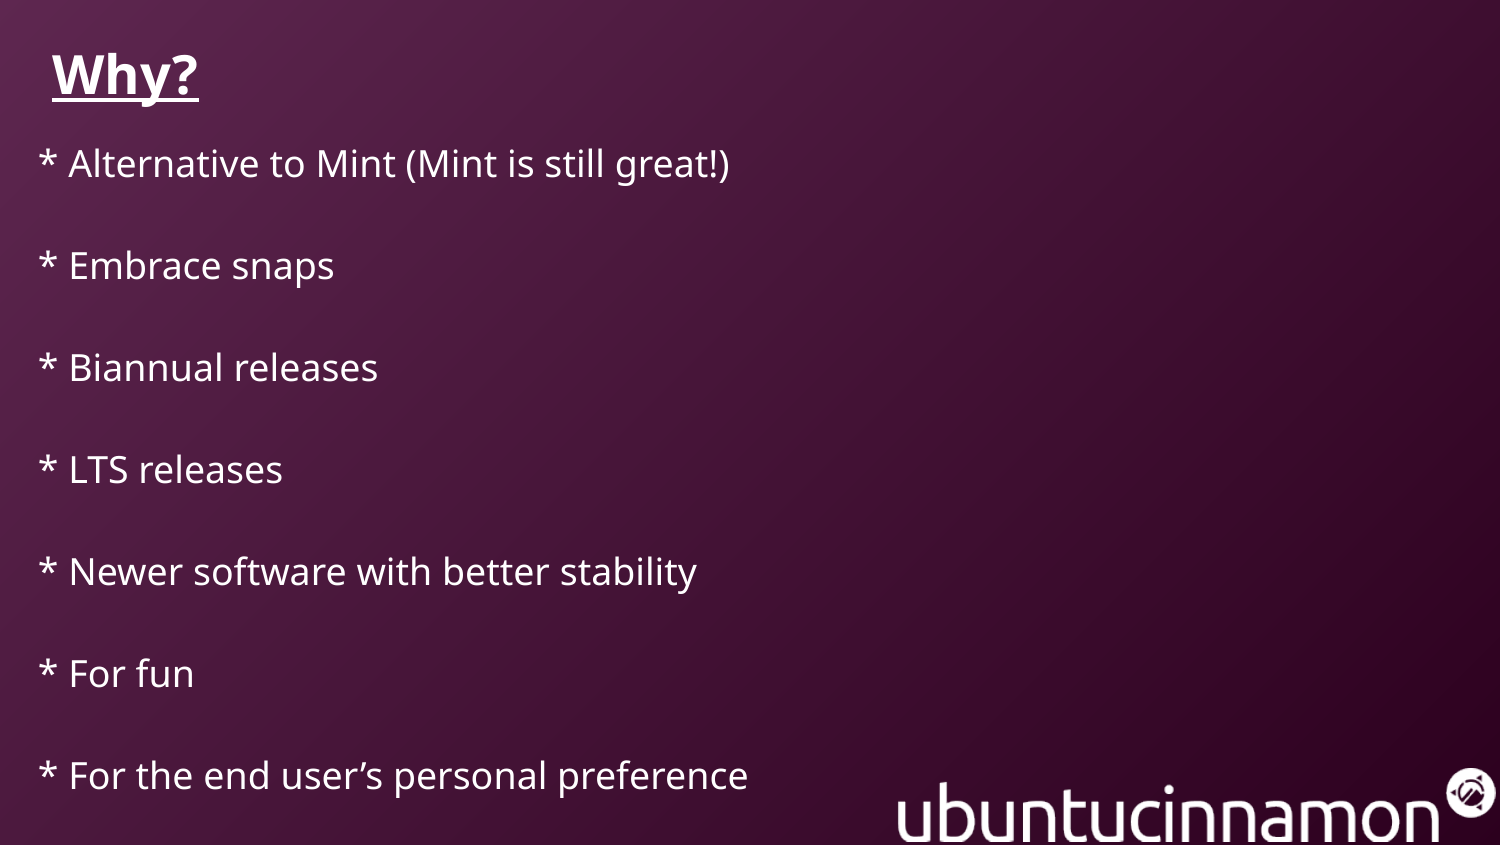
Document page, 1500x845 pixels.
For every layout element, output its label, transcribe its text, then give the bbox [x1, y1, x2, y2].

picture [862, 768, 1496, 842]
text_box * Alternative to Mint (Mint is still great!) * Embrace snaps * Biannual releases * LTS releases * Newer software with better stability * For fun * For the end user’s personal preference * Grow a larger Ubuntu community [23, 130, 1036, 777]
title Why? [23, 0, 1068, 409]
